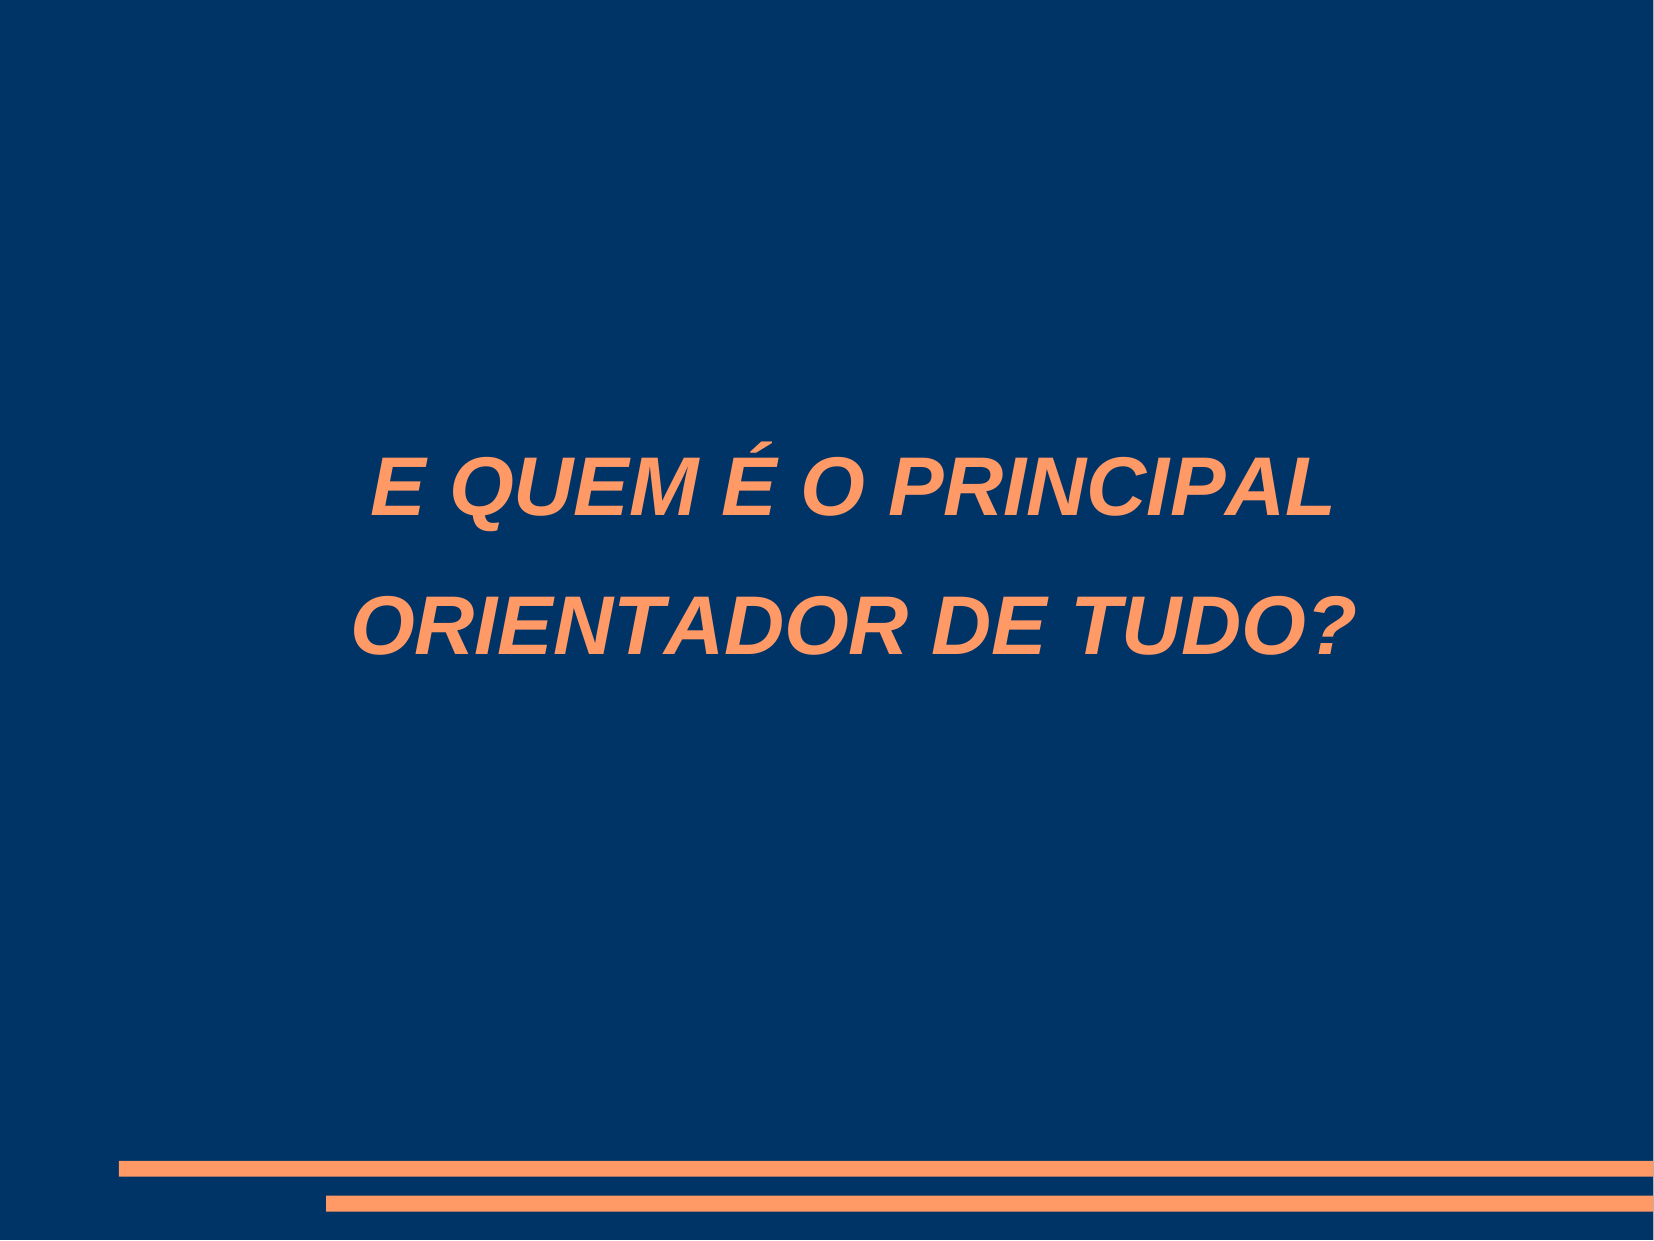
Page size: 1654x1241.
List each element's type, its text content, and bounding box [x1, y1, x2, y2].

title E QUEM É O PRINCIPAL ORIENTADOR DE TUDO? [147, 417, 1560, 650]
